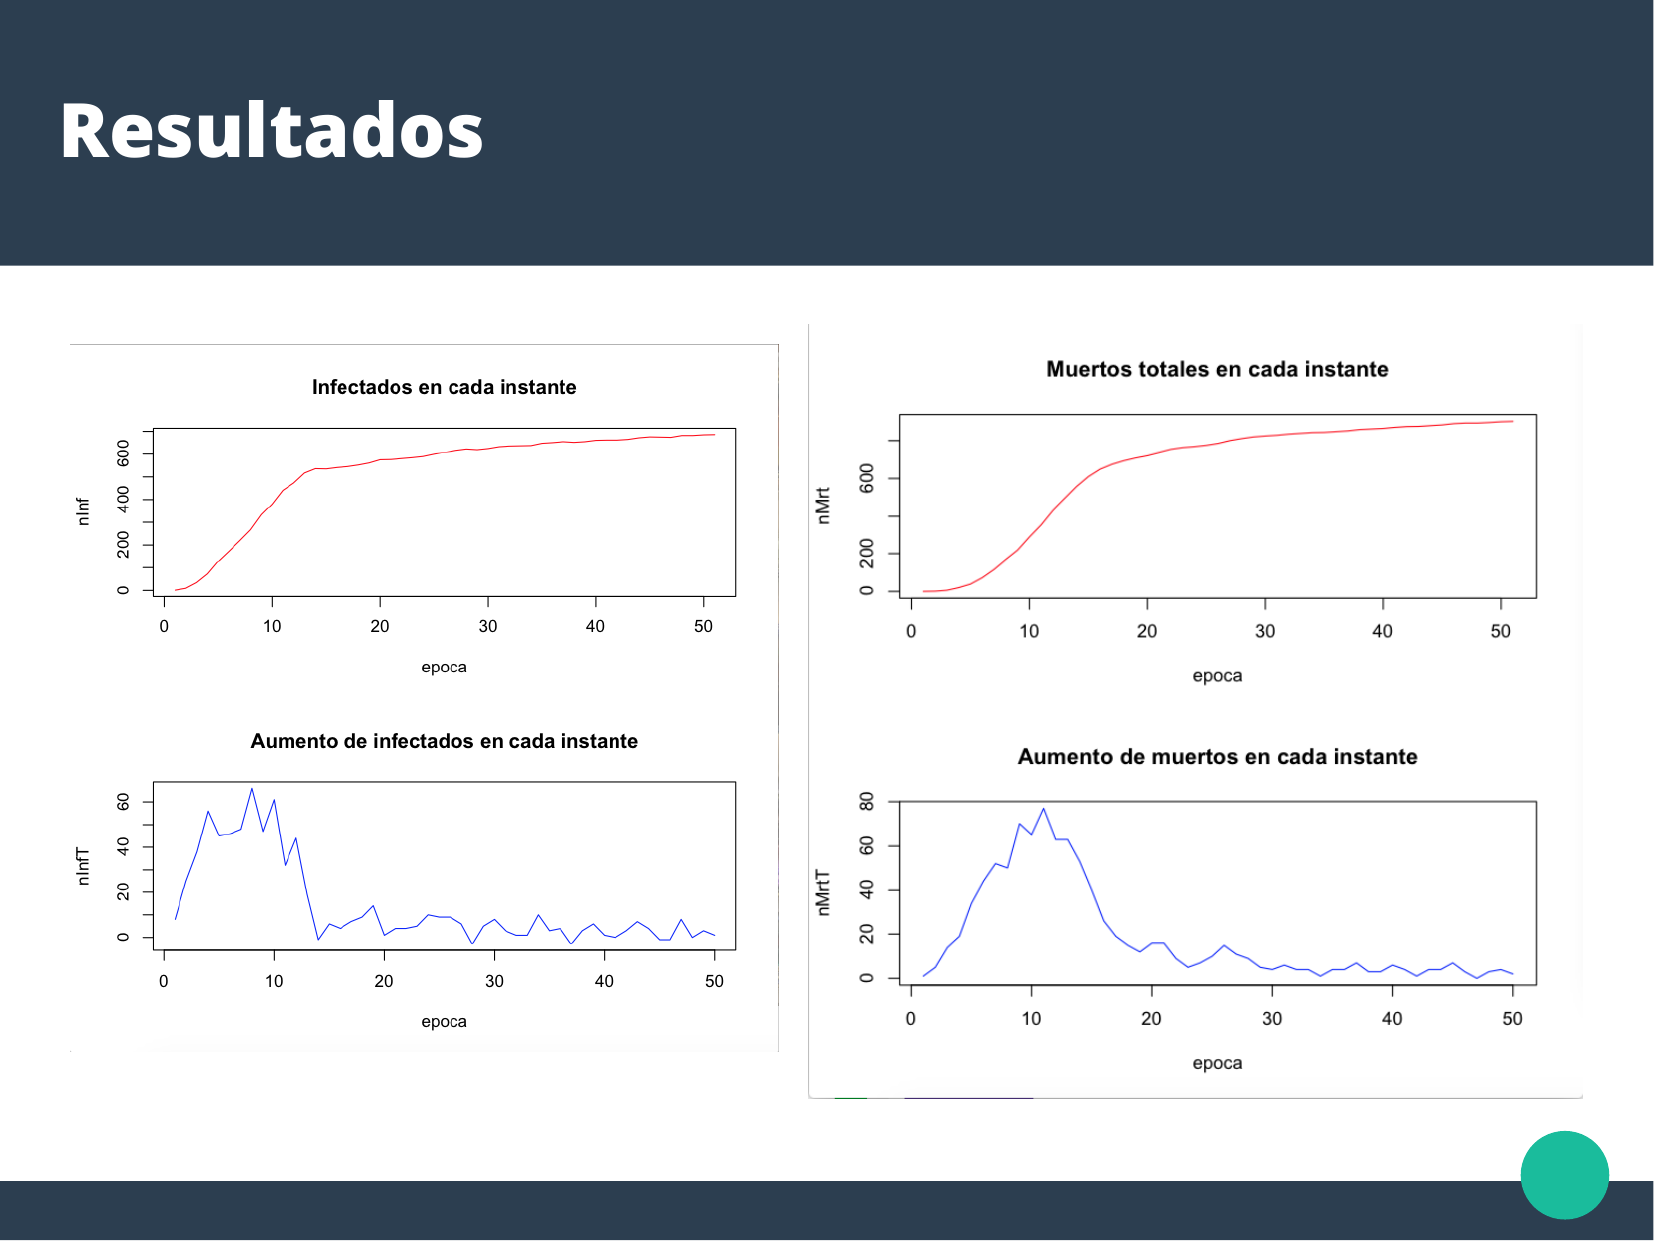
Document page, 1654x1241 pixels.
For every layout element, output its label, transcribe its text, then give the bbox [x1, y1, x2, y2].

title Resultados [59, 49, 1595, 207]
picture [70, 344, 779, 1052]
picture [808, 324, 1583, 1099]
